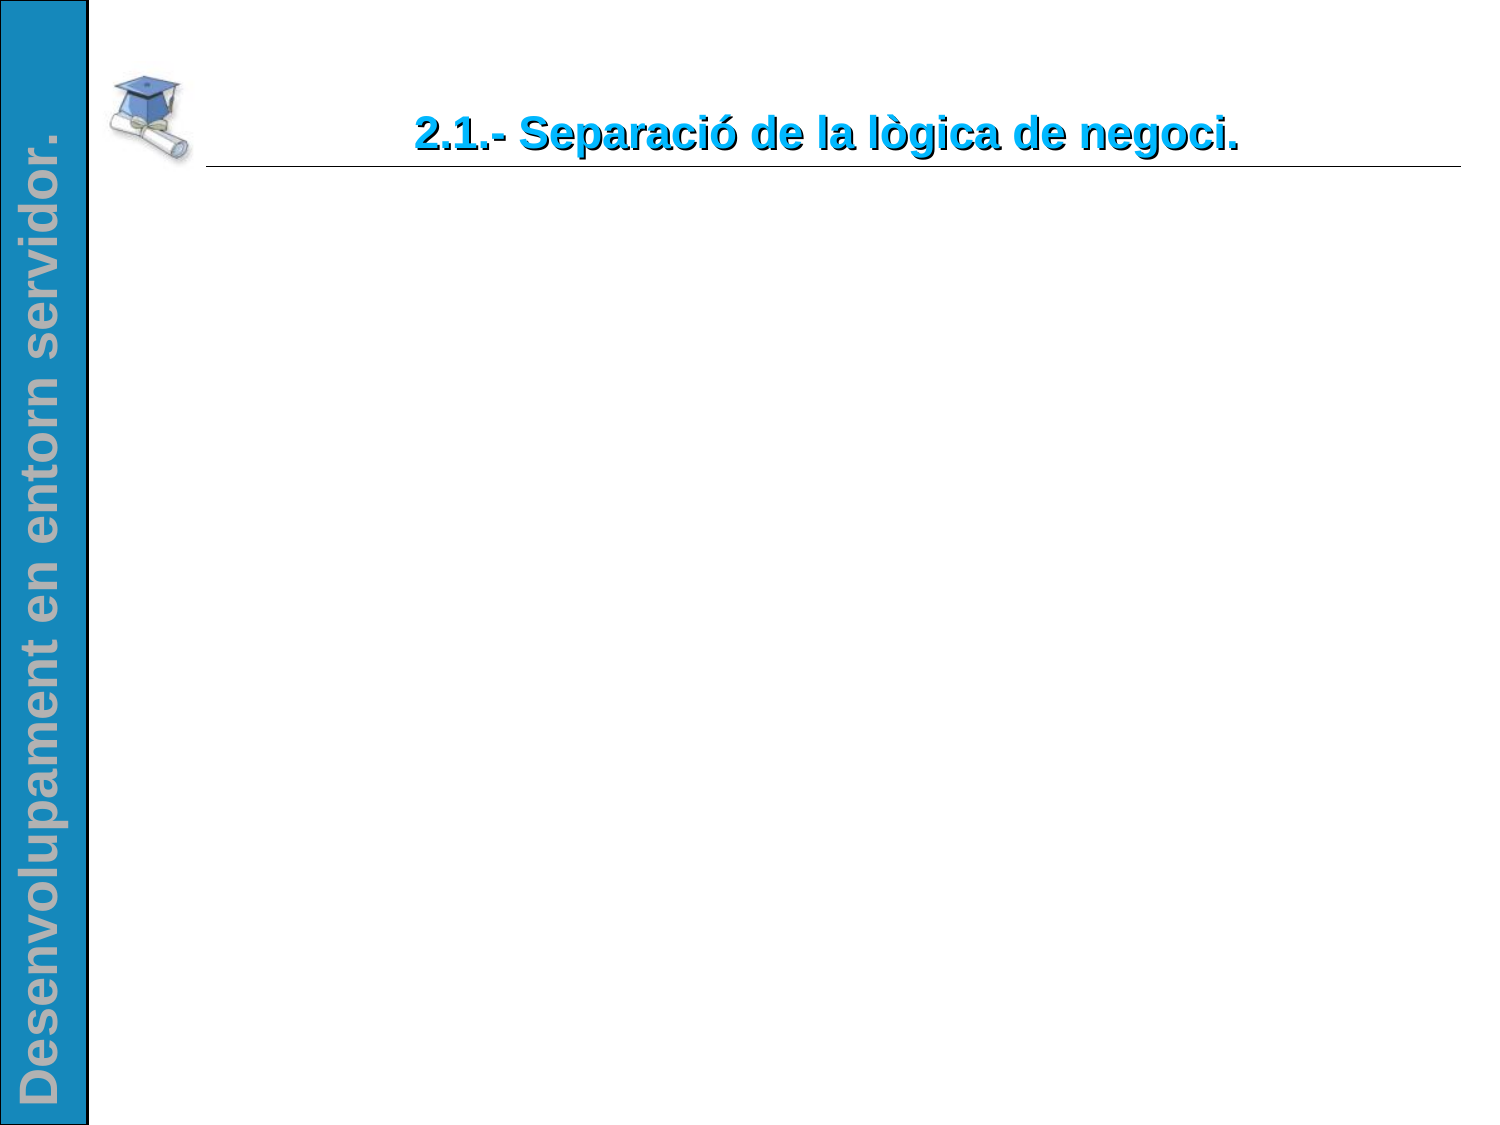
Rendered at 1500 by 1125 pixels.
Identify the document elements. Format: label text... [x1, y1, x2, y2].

picture [93, 61, 206, 174]
title 2.1.- Separació de la lògica de negoci. [206, 88, 1447, 178]
